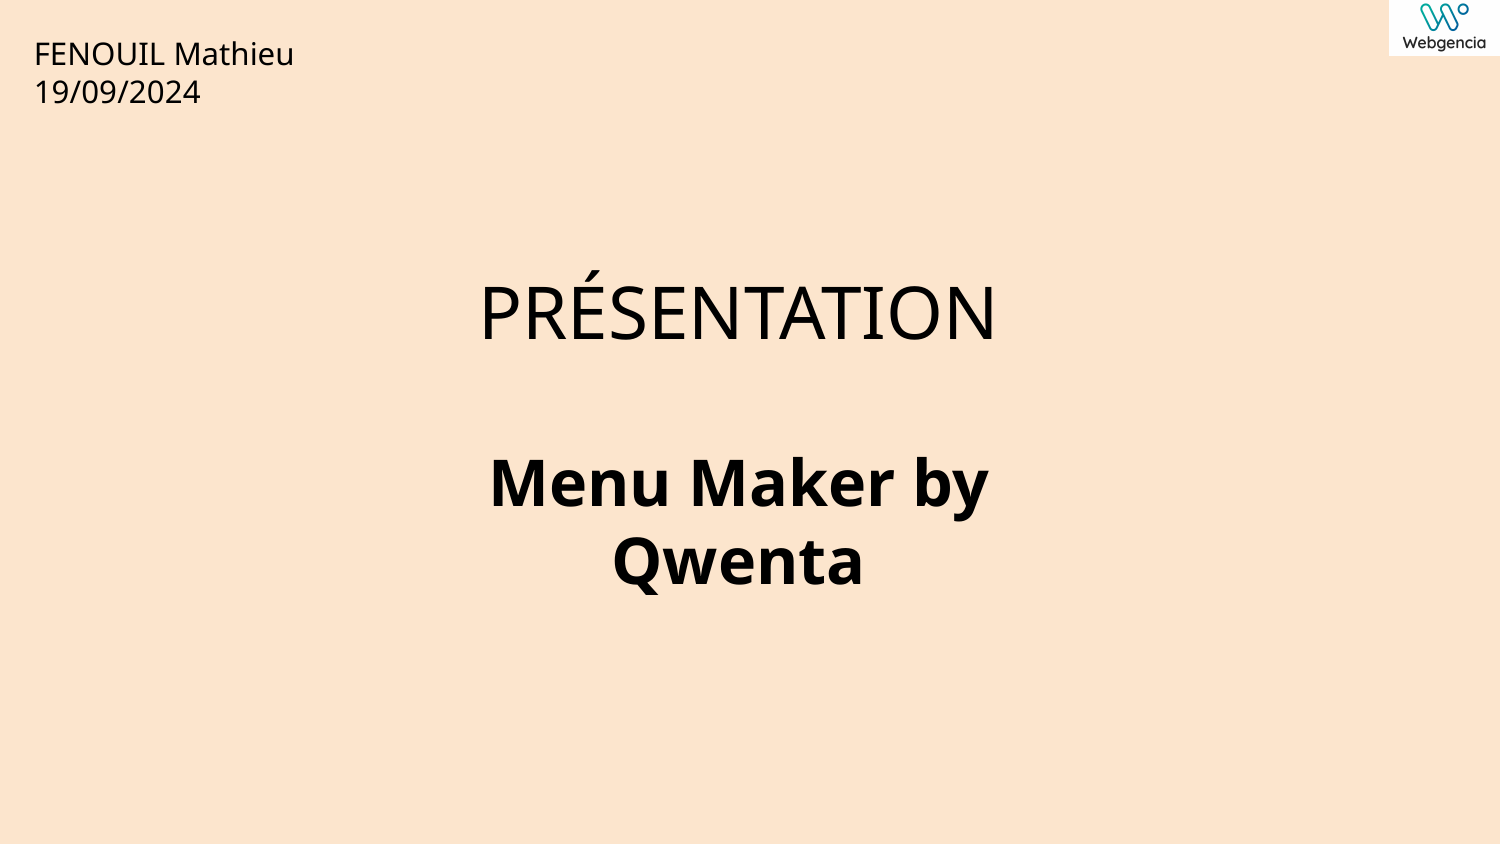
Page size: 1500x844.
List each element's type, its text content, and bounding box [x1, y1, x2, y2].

text_box PRÉSENTATION Menu Maker by Qwenta [392, 252, 1086, 384]
picture [1389, 0, 1500, 56]
text_box FENOUIL Mathieu 19/09/2024 [18, 19, 410, 66]
